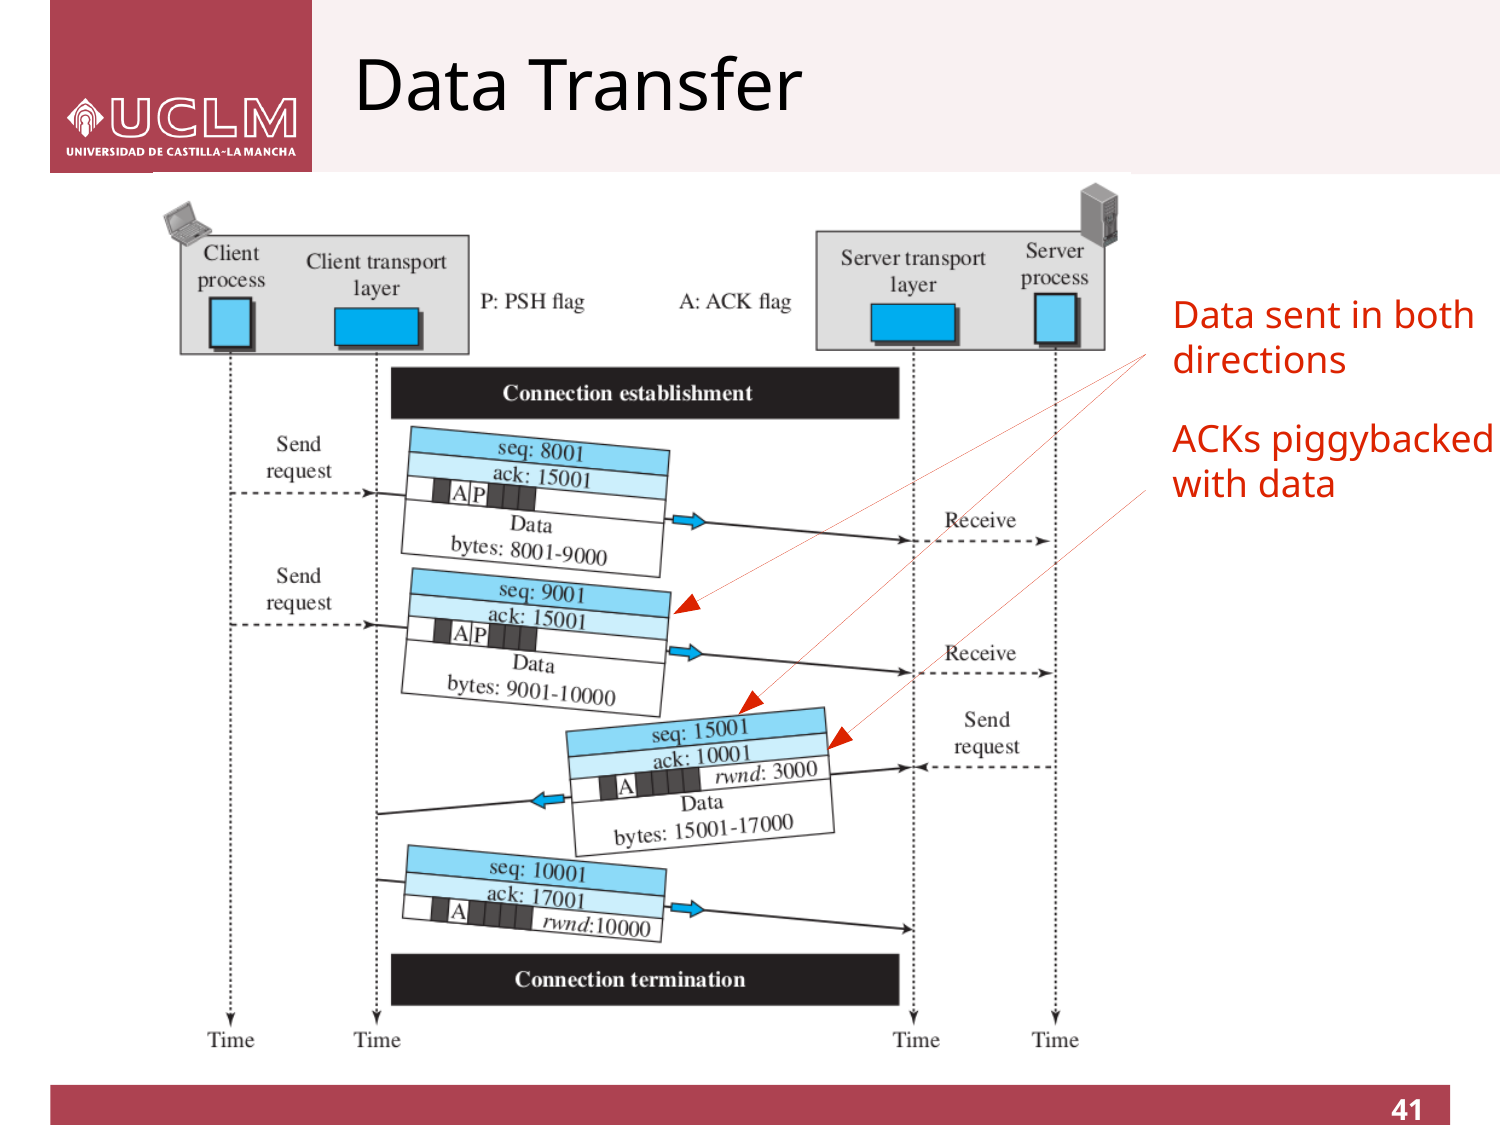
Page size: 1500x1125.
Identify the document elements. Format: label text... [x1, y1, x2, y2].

picture [50, 0, 1131, 1069]
text_box Data sent in both directions [1157, 283, 1463, 389]
text_box ACKs piggybacked with data [1157, 407, 1500, 513]
title Data Transfer [353, 6, 1425, 168]
